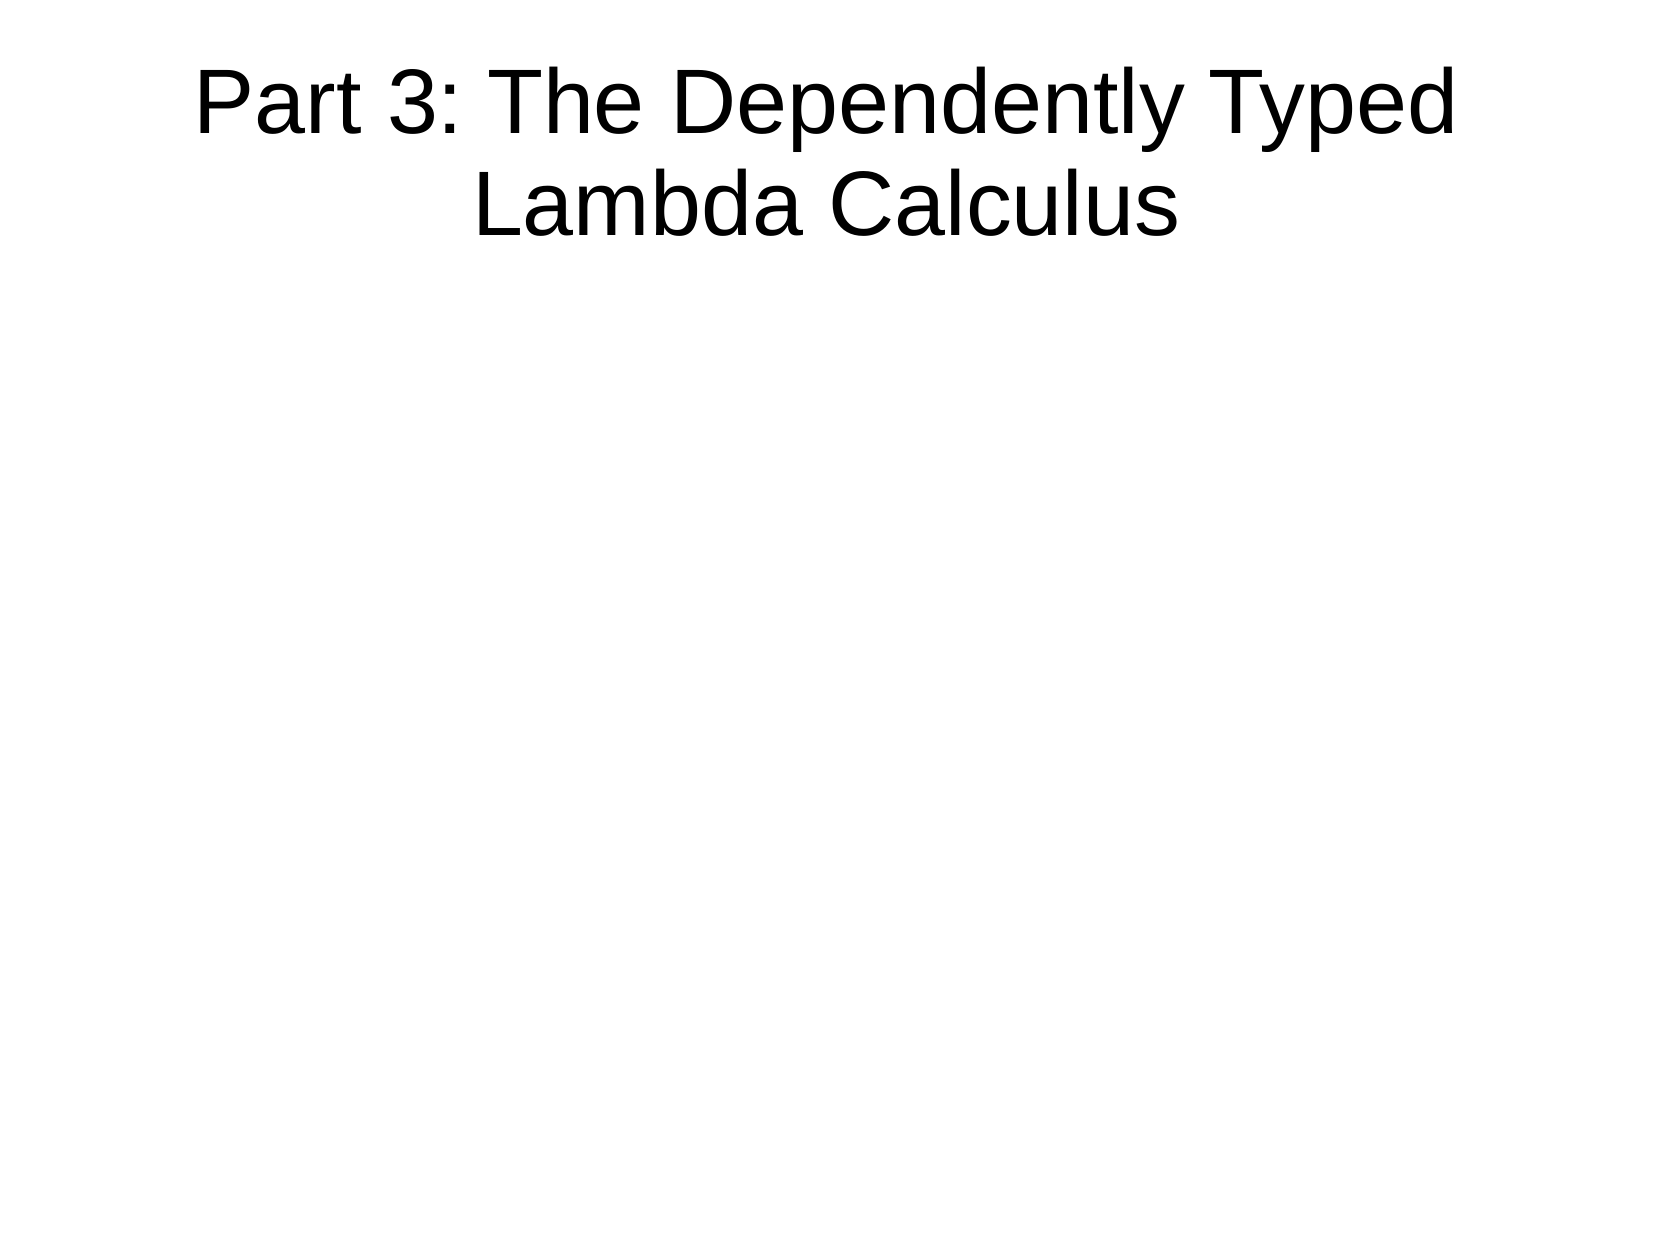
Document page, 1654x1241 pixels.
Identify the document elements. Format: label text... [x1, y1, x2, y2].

title Part 3: The Dependently Typed Lambda Calculus [82, 49, 1571, 257]
